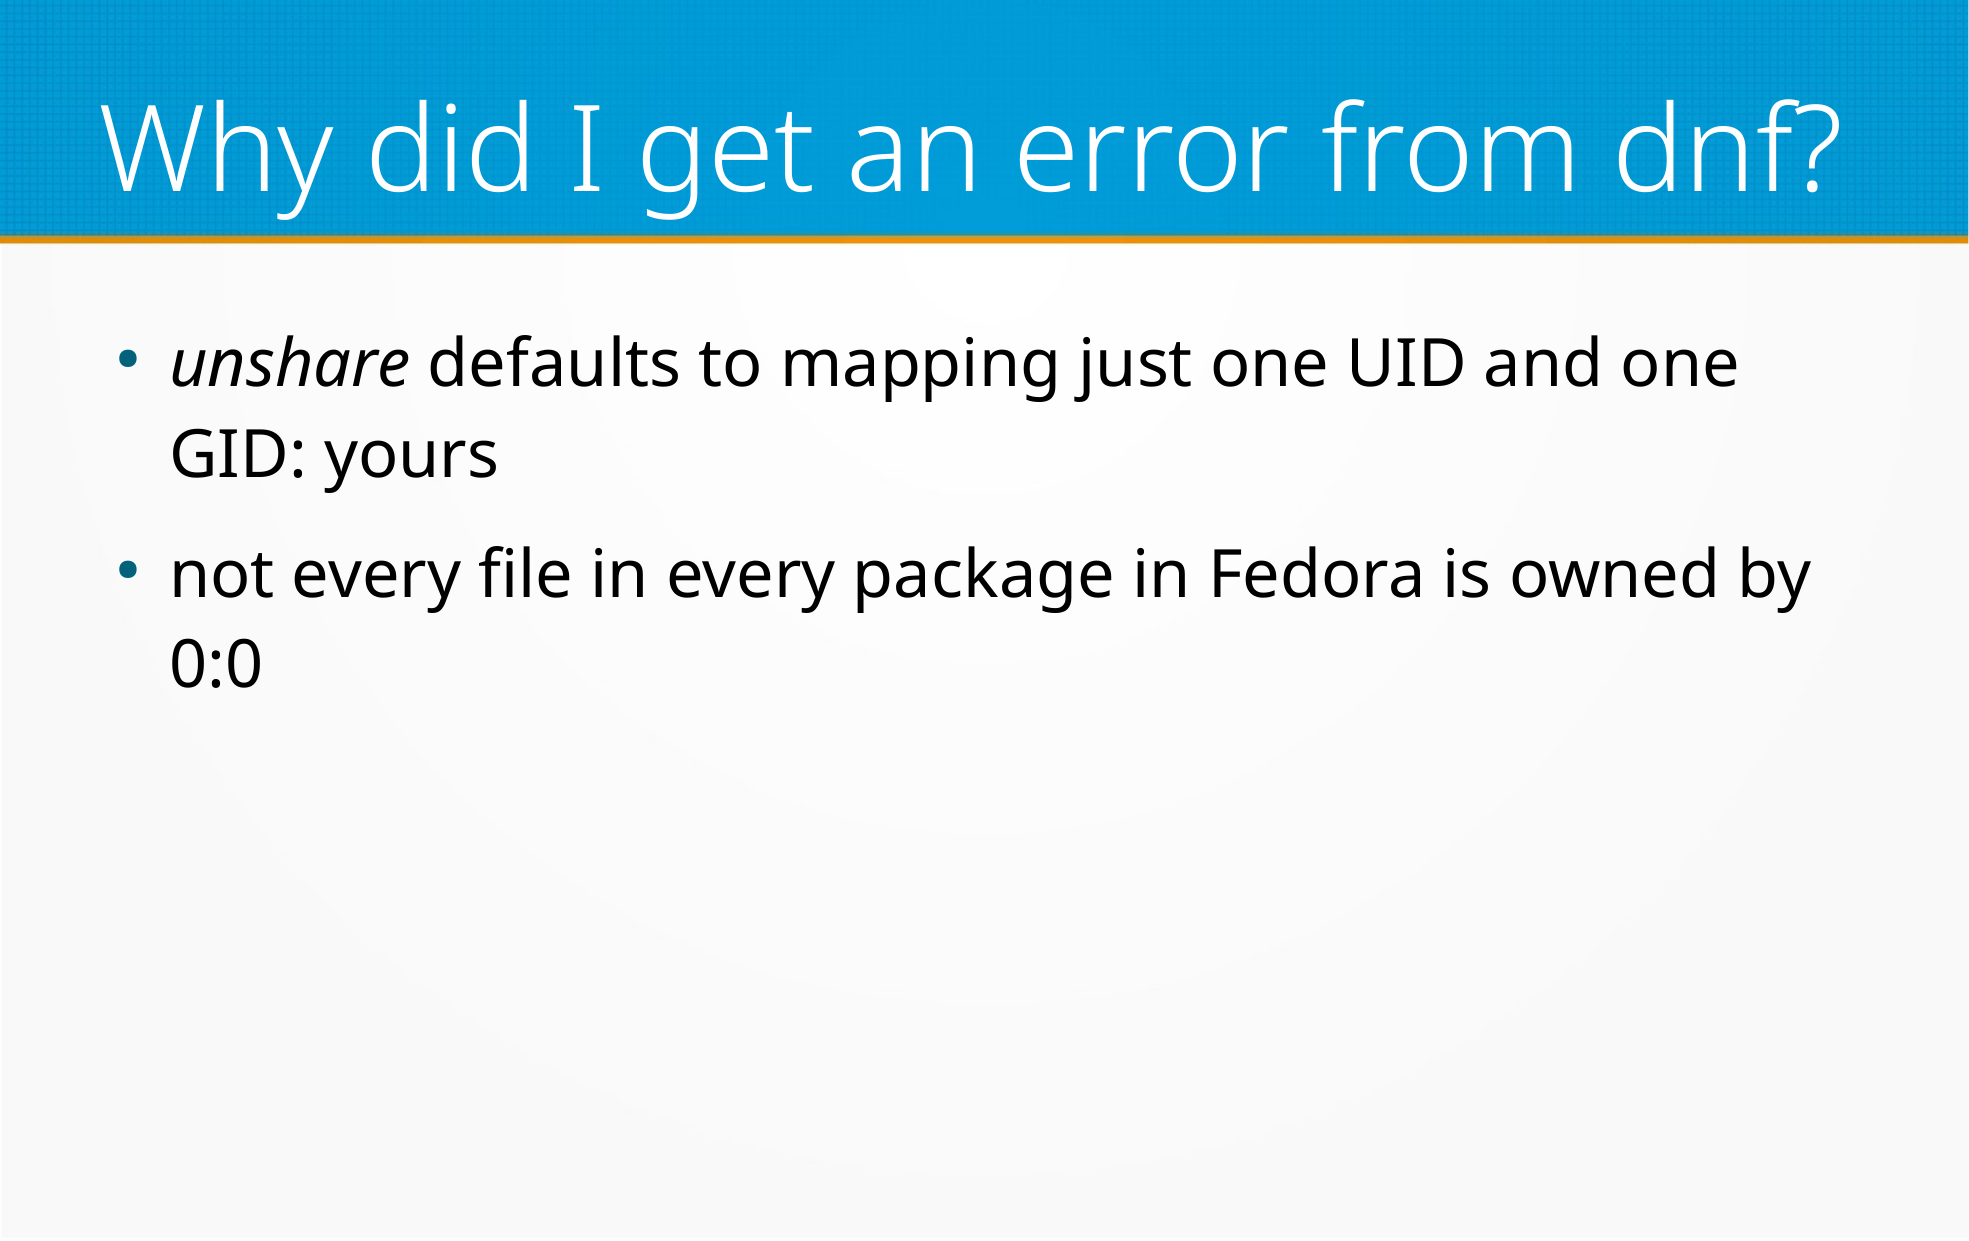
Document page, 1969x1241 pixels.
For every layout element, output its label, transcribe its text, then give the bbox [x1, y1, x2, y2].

picture [0, 233, 1969, 1241]
title Why did I get an error from dnf? [98, 19, 1870, 227]
list unshare defaults to mapping just one UID and one GID: yours not every file in every package in Fedora is owned by 0:0 [98, 315, 1861, 1081]
